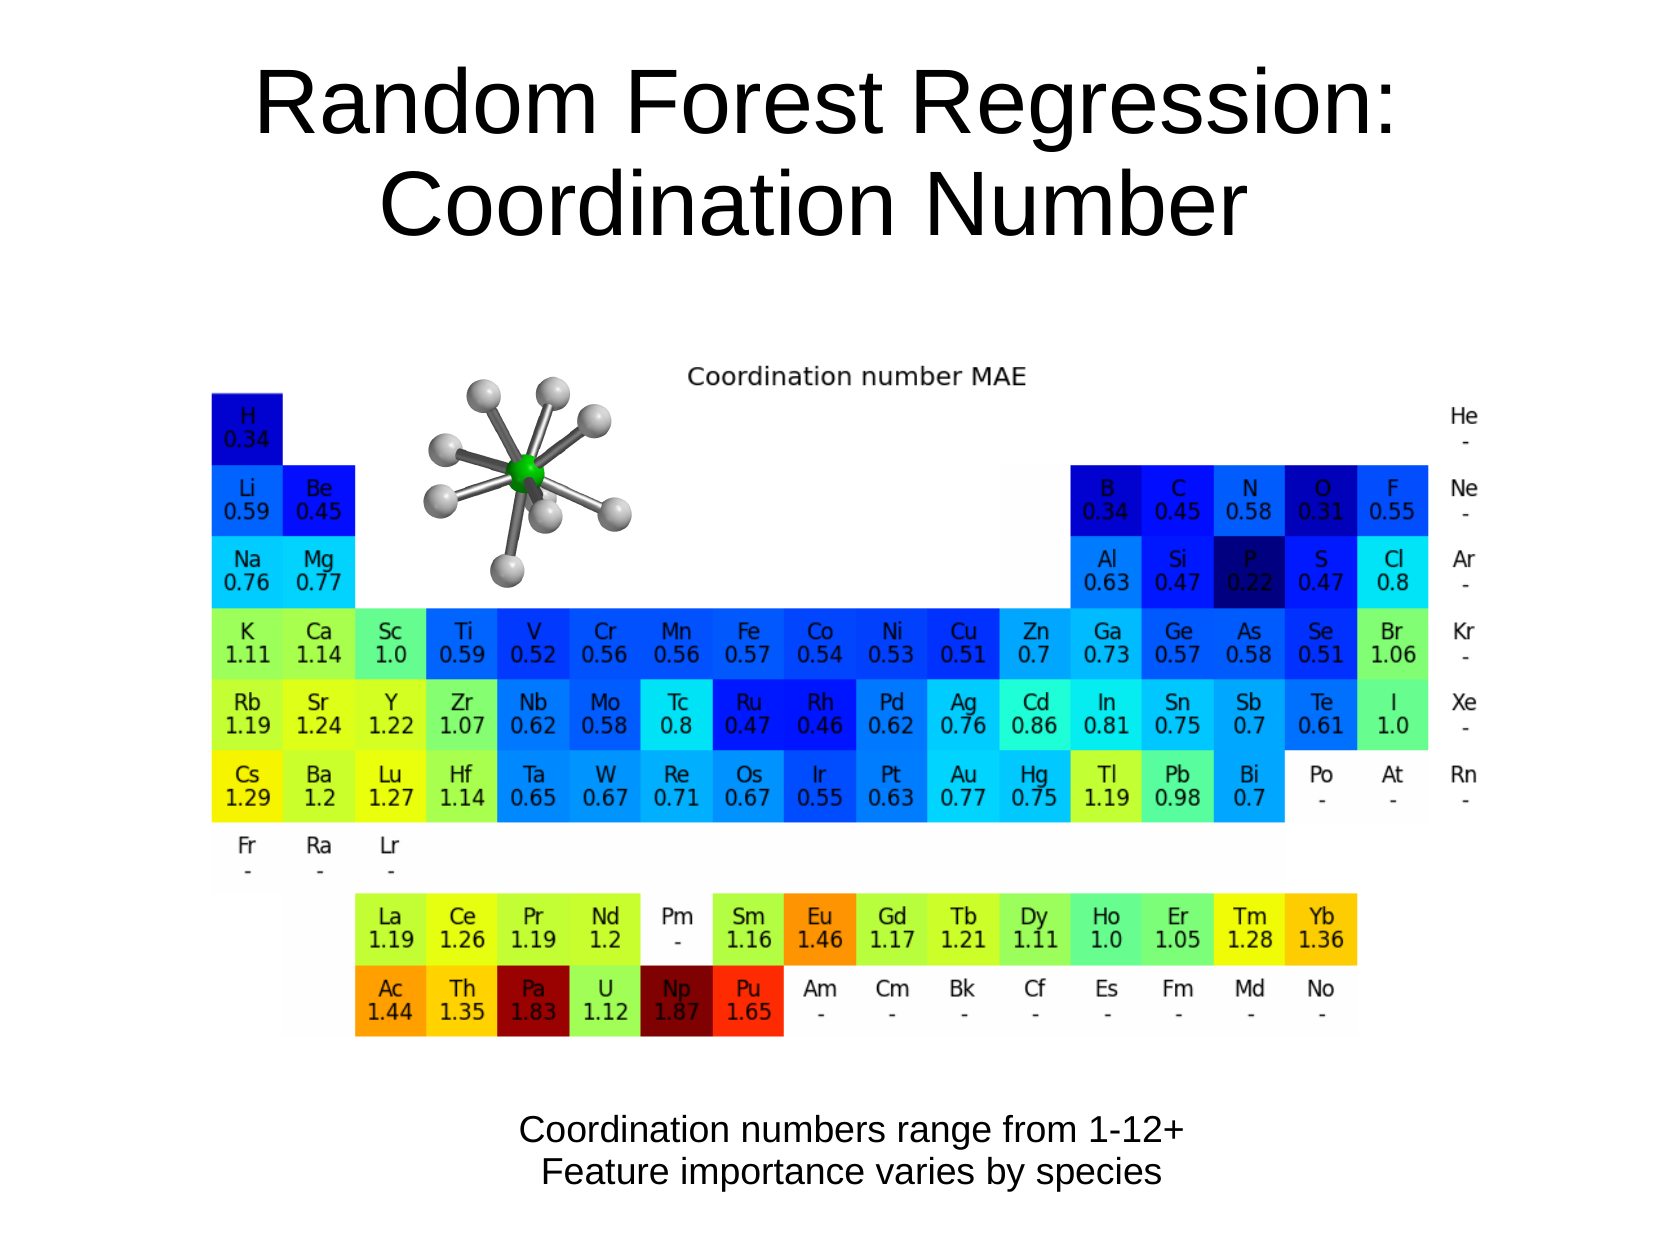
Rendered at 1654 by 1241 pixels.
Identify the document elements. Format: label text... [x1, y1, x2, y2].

title Random Forest Regression: Coordination Number [82, 49, 1571, 257]
text_box Coordination numbers range from 1-12+ Feature importance varies by species [503, 1101, 1201, 1201]
picture [169, 285, 1501, 1085]
